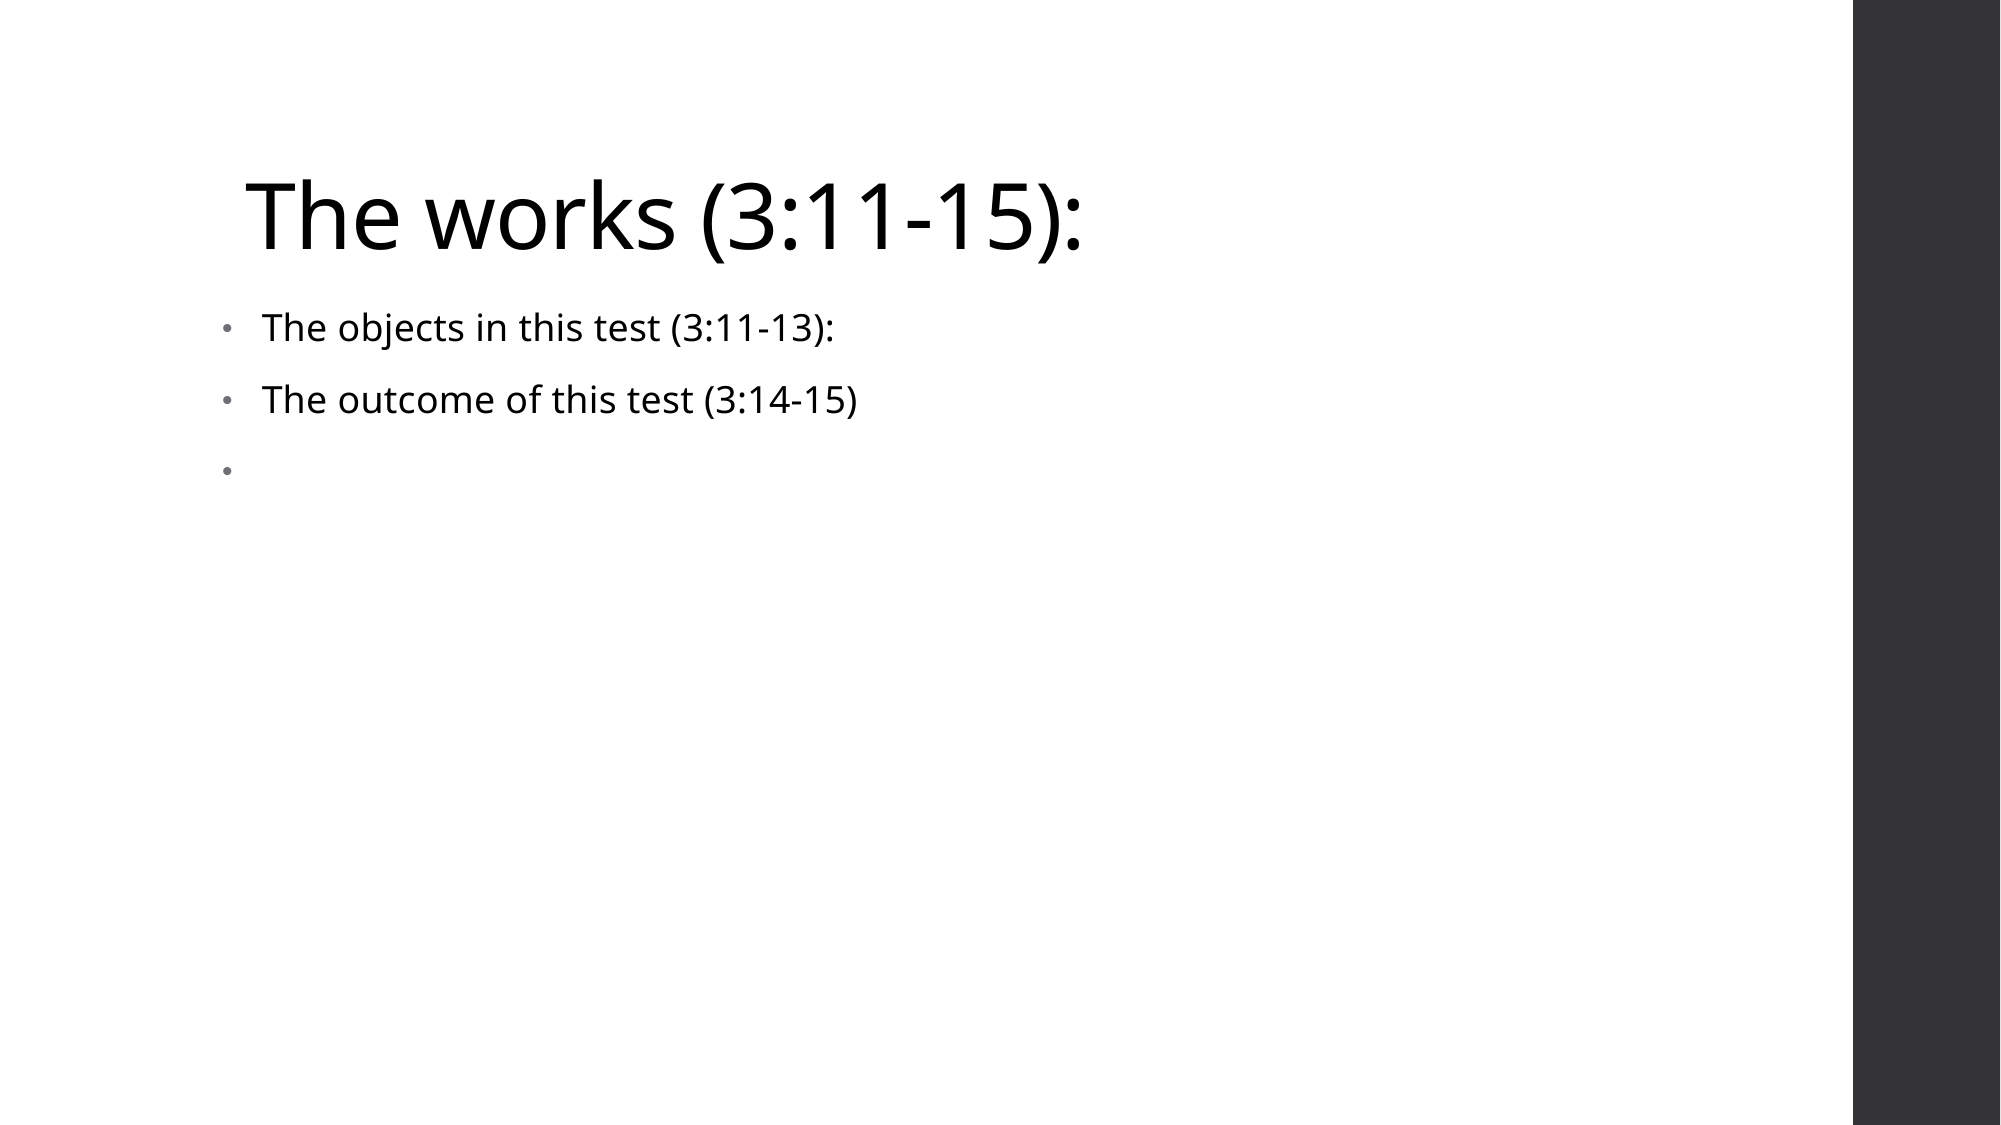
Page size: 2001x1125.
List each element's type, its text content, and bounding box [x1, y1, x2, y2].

title The works (3:11-15): [206, 60, 1797, 278]
list The objects in this test (3:11-13): The outcome of this test (3:14-15) [206, 299, 1617, 1014]
